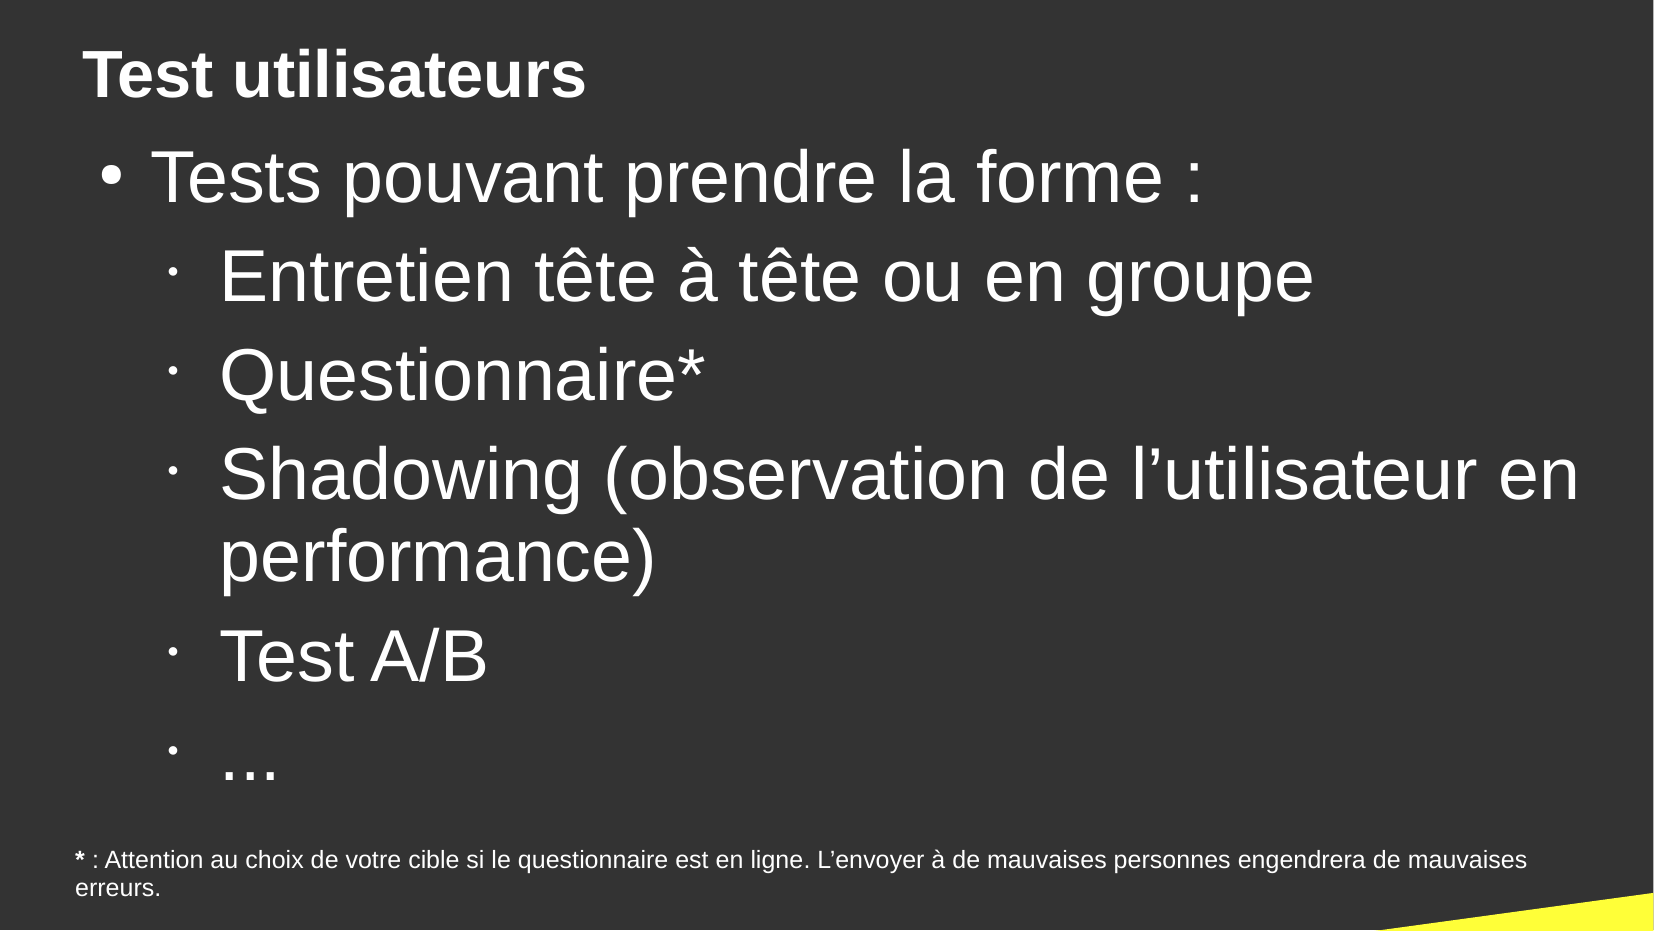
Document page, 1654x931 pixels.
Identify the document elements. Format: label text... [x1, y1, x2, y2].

list Tests pouvant prendre la forme : Entretien tête à tête ou en groupe Questionnaire* Shadowing (observation de l’utilisateur en performance) Test A/B ... [80, 135, 1620, 804]
text_box * : Attention au choix de votre cible si le questionnaire est en ligne. L’envoyer à de mauvaises personnes engendrera de mauvaises erreurs. [60, 838, 1546, 931]
title Test utilisateurs [82, 37, 1571, 114]
text_box [1546, 892, 1654, 931]
